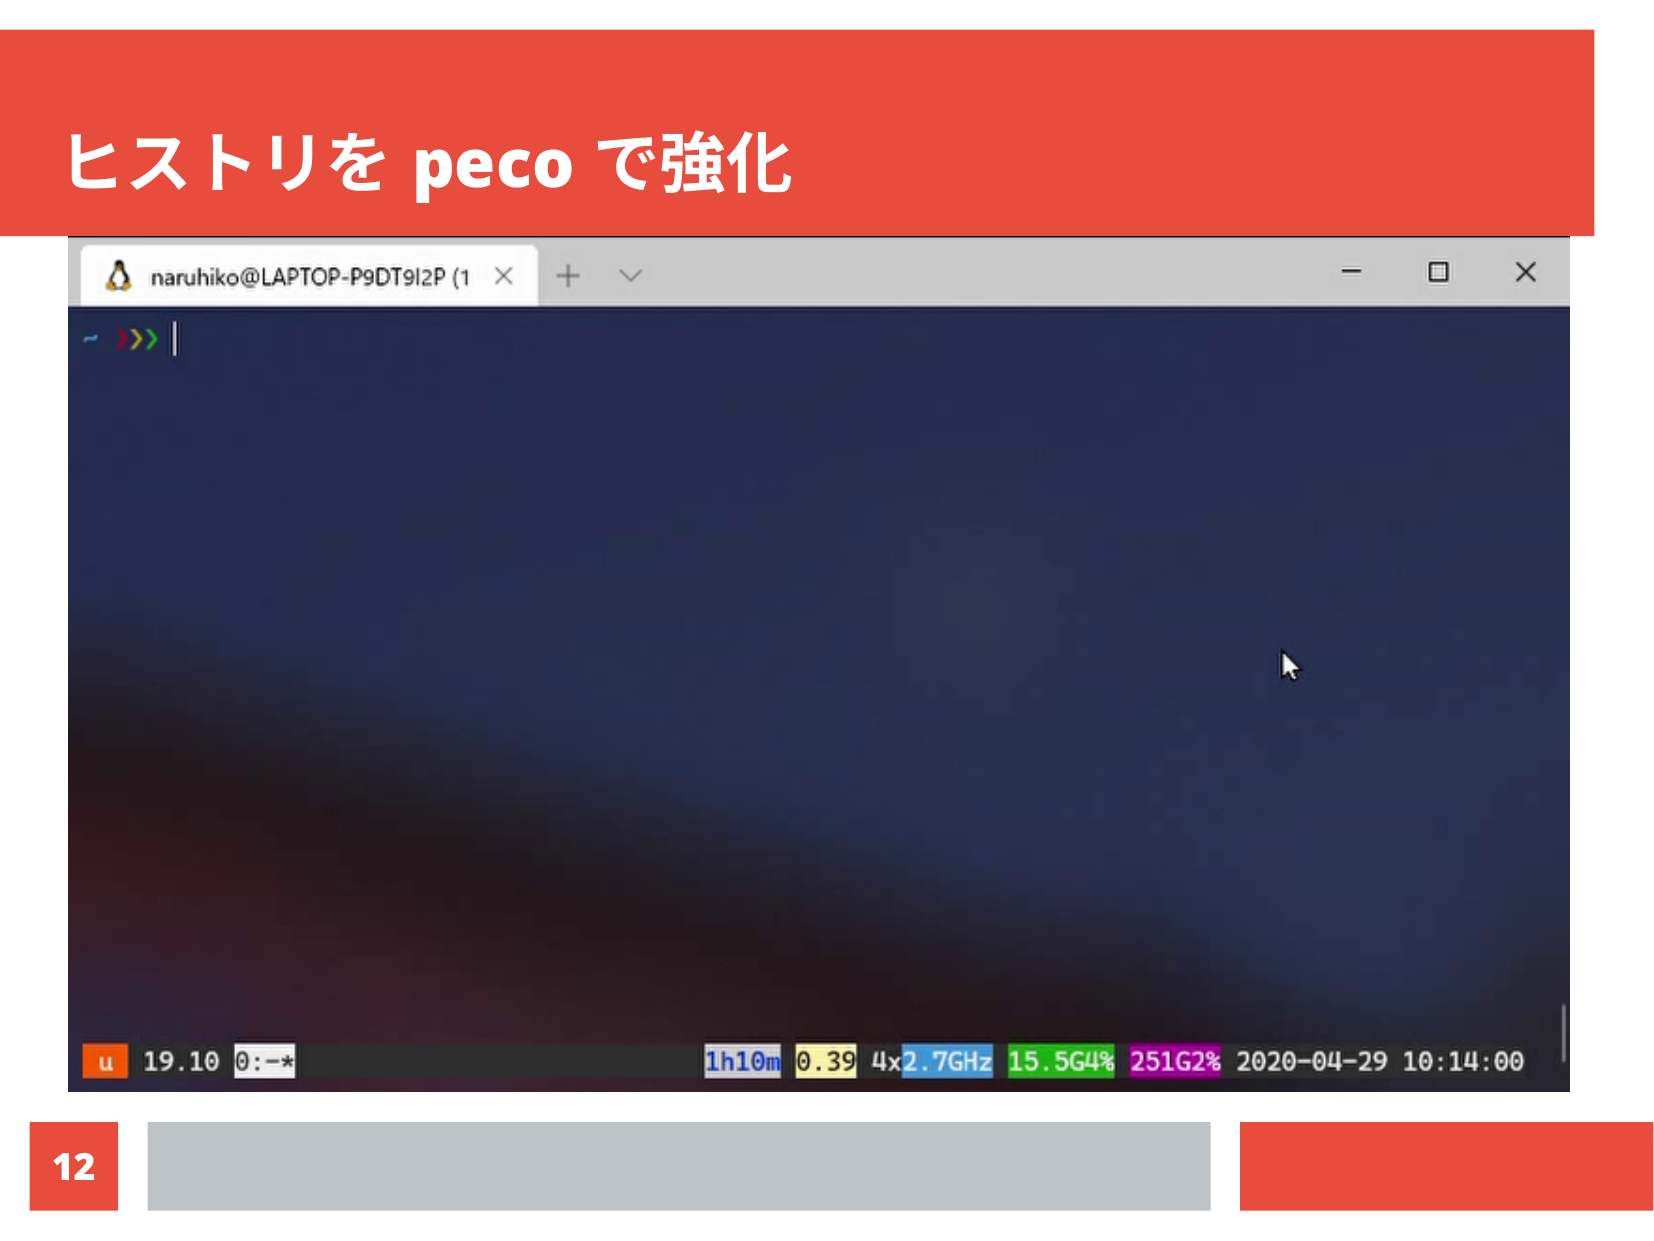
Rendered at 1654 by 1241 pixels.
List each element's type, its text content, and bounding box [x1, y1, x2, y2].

text_box [67, 236, 1571, 1093]
title ヒストリをpecoで強化 [59, 59, 1595, 207]
